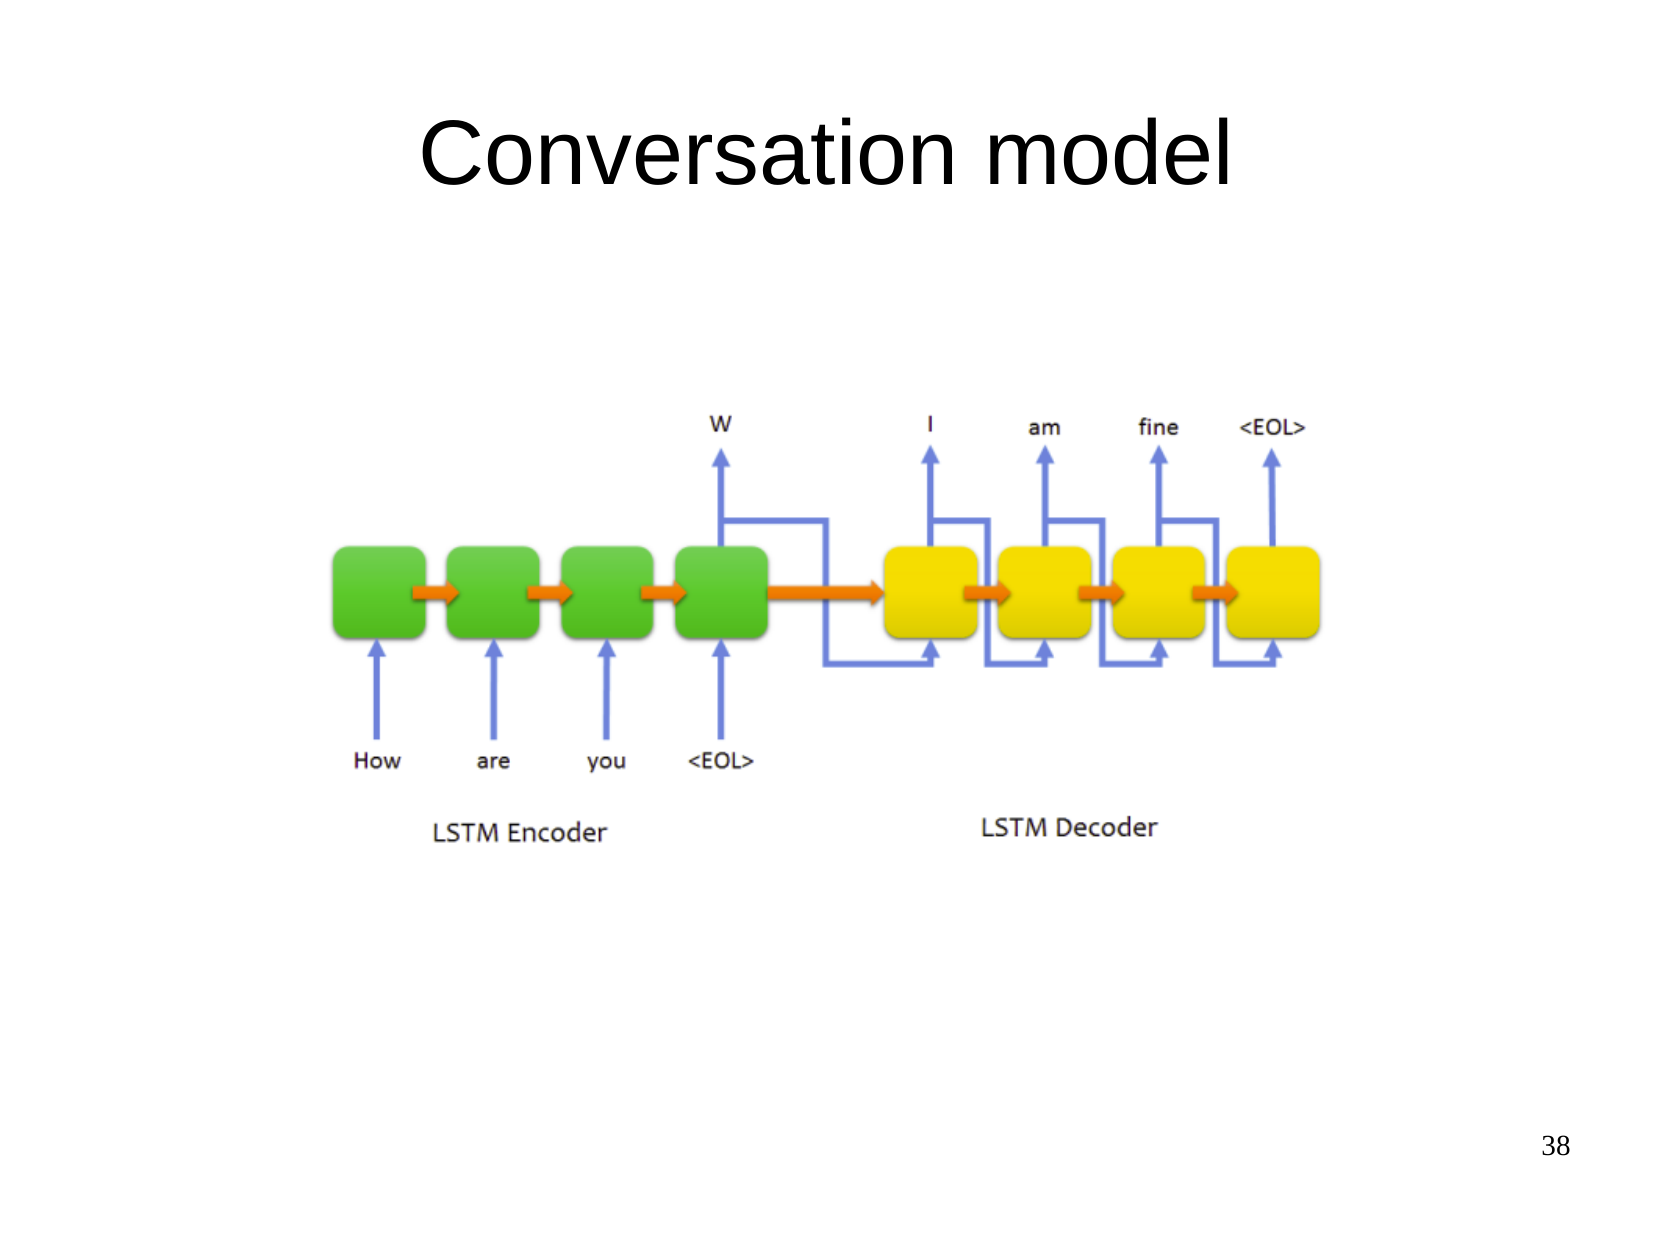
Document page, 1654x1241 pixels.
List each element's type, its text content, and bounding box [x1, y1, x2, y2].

picture [327, 399, 1326, 896]
title Conversation model [82, 49, 1571, 257]
